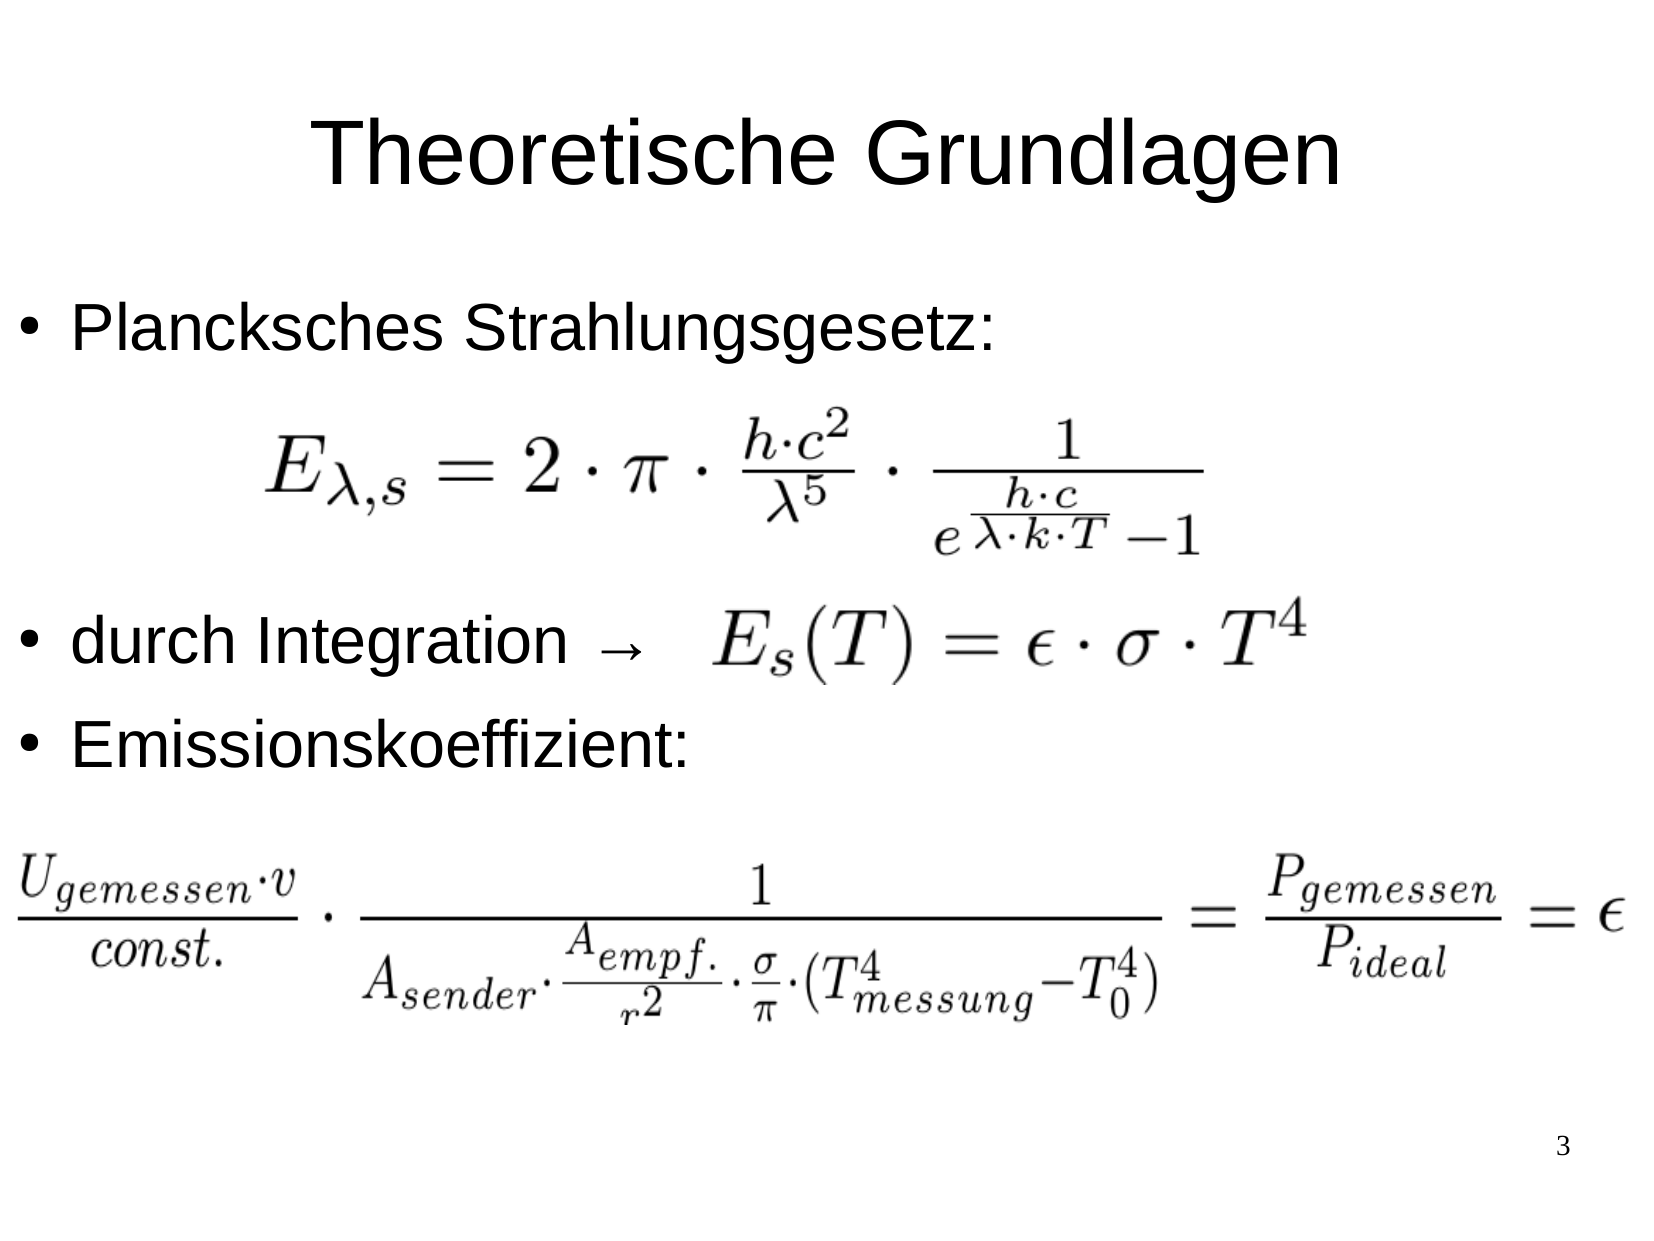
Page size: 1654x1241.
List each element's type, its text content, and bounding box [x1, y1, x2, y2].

list Plancksches Strahlungsgesetz: durch Integration → Emissionskoeffizient: [0, 290, 1489, 1109]
picture [711, 591, 1312, 686]
title Theoretische Grundlagen [82, 49, 1571, 257]
picture [11, 850, 1635, 1025]
